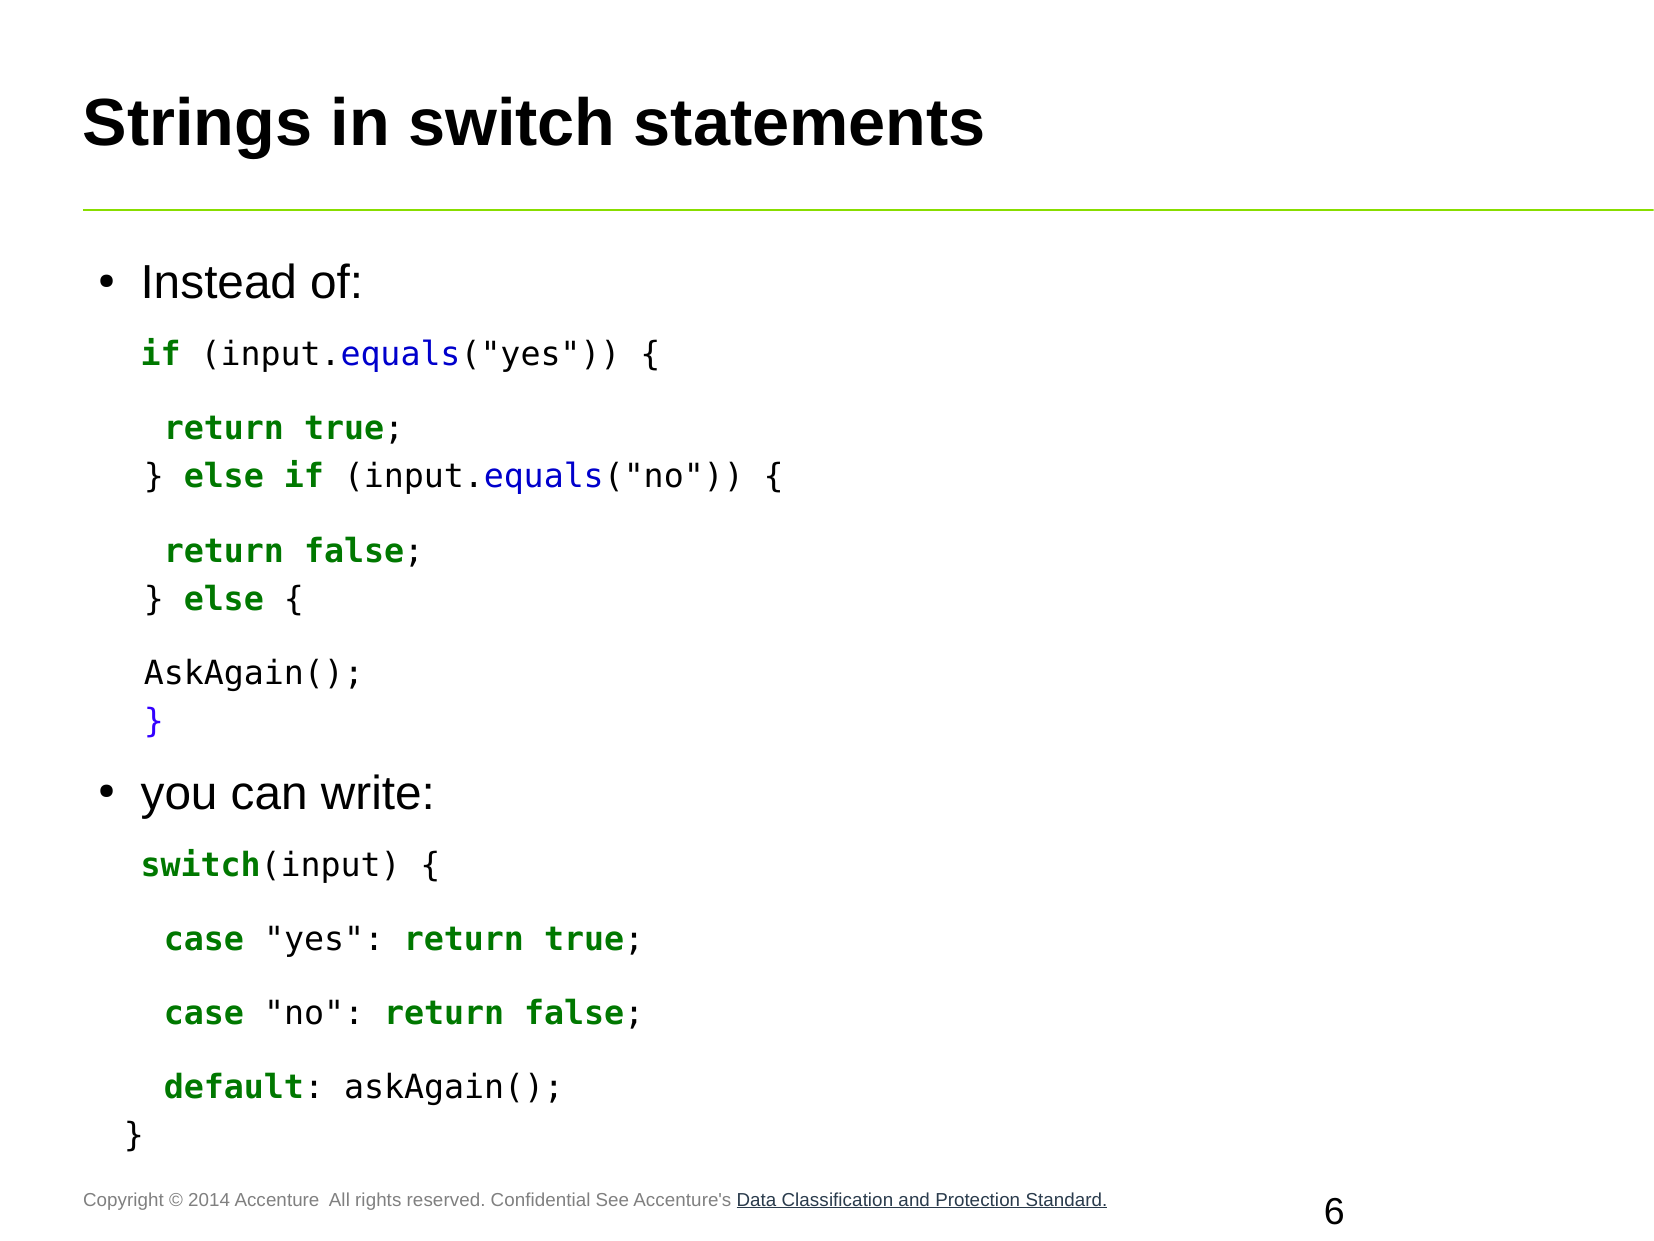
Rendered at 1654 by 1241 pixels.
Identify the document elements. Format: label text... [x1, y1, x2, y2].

list Instead of: if (input.equals("yes")) { return true; } else if (input.equals("no")) { return false; } else { AskAgain(); } you can write: switch(input) { case "yes": return true; case "no": return false; default: askAgain(); } [84, 255, 1573, 1166]
title Strings in switch statements [82, 49, 1571, 196]
text_box <number> [1308, 1157, 1654, 1241]
